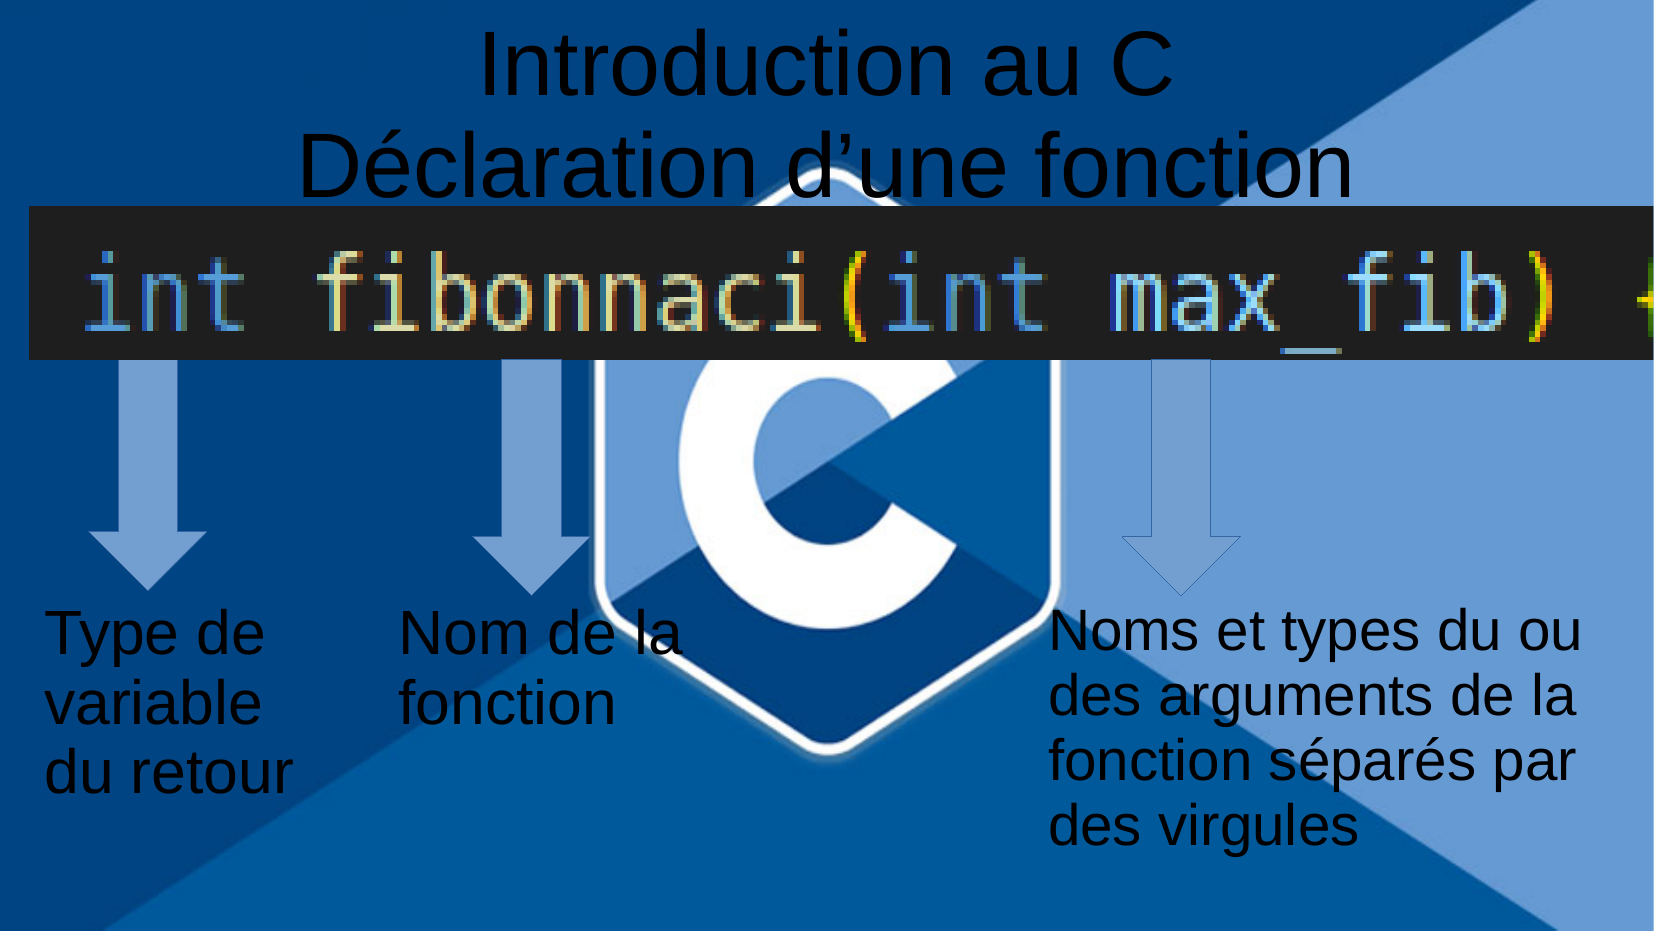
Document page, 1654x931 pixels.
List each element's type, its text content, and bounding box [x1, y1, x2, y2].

text_box [472, 359, 591, 590]
text_box [1122, 359, 1241, 590]
text_box Noms et types du ou des arguments de la fonction séparés par des virgules [1033, 590, 1654, 931]
text_box Type de variable du retour [29, 590, 355, 815]
text_box [88, 360, 207, 590]
title Introduction au C Déclaration d’une fonction [82, 12, 1571, 206]
picture [0, 0, 1654, 931]
text_box Nom de la fonction [383, 590, 709, 745]
